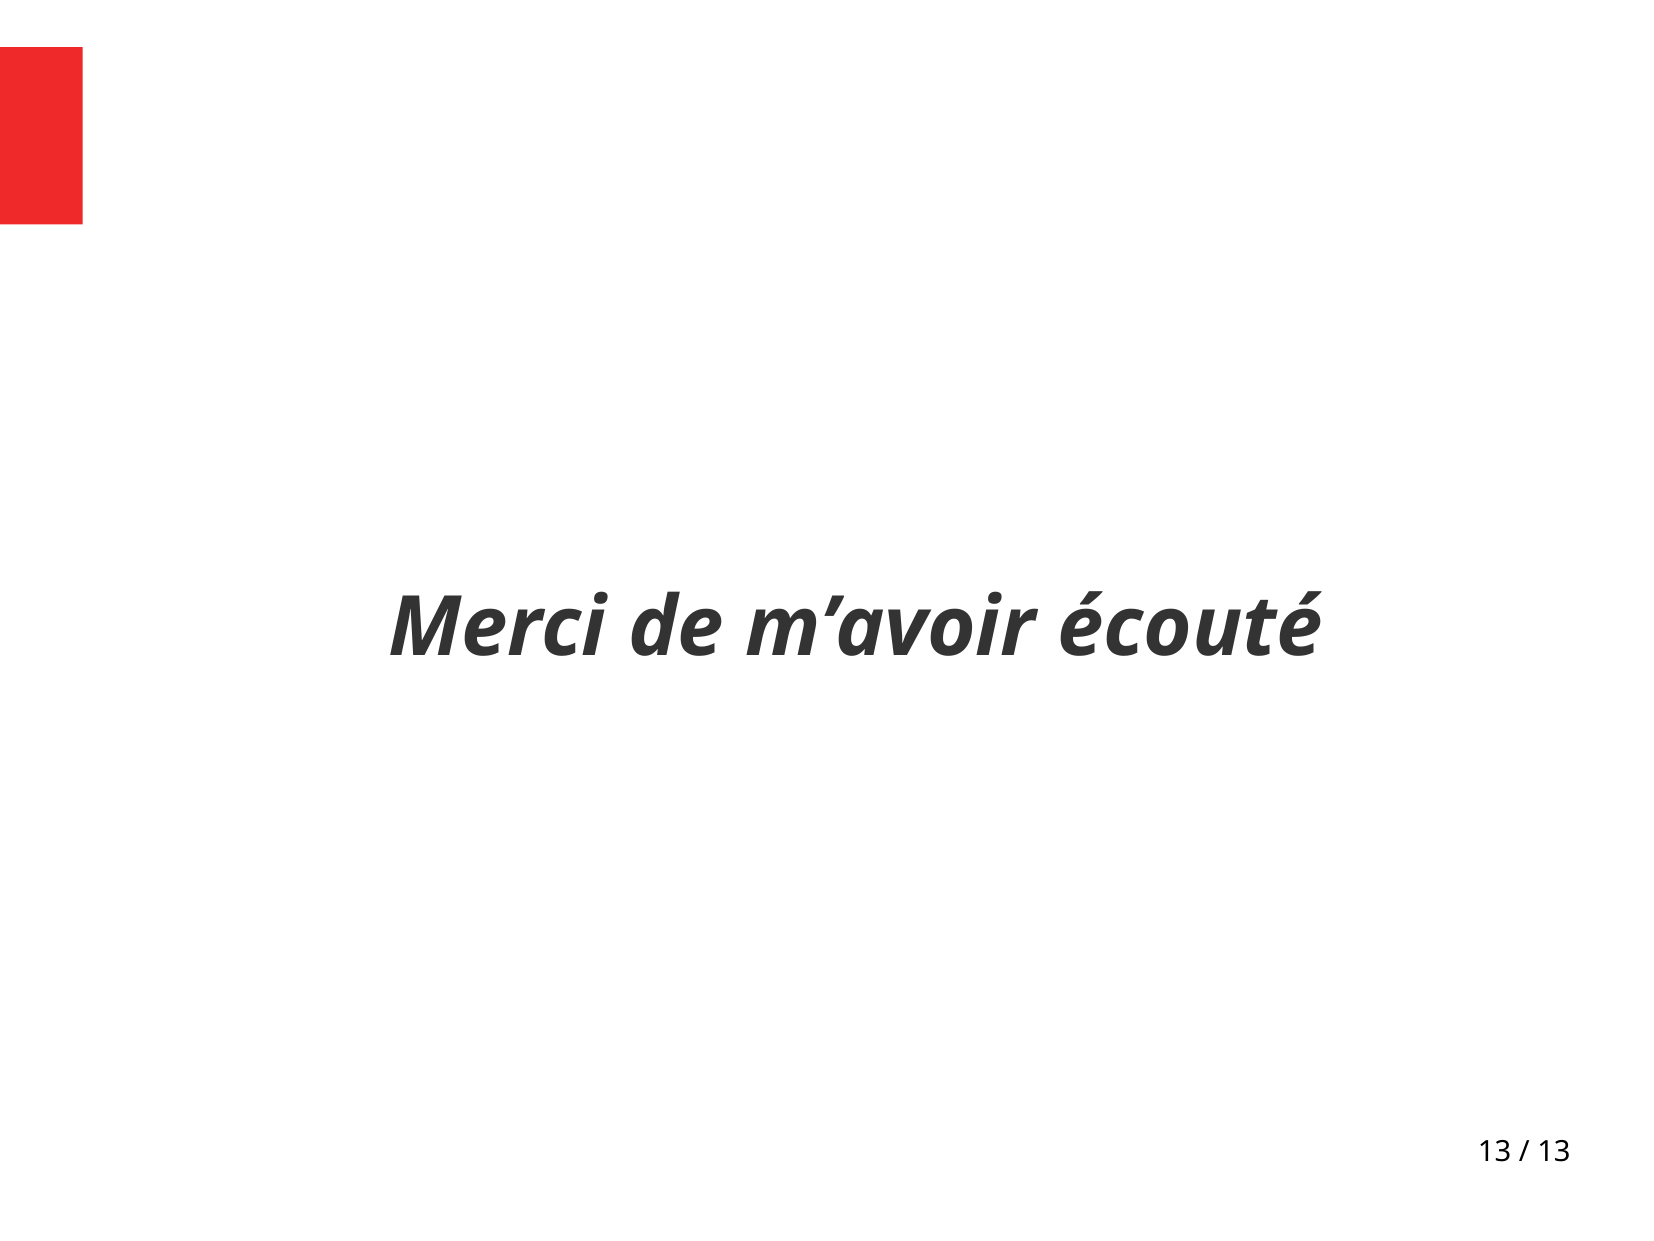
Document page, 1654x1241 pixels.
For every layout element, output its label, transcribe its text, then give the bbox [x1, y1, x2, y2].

title Merci de m’avoir écouté [129, 519, 1583, 727]
